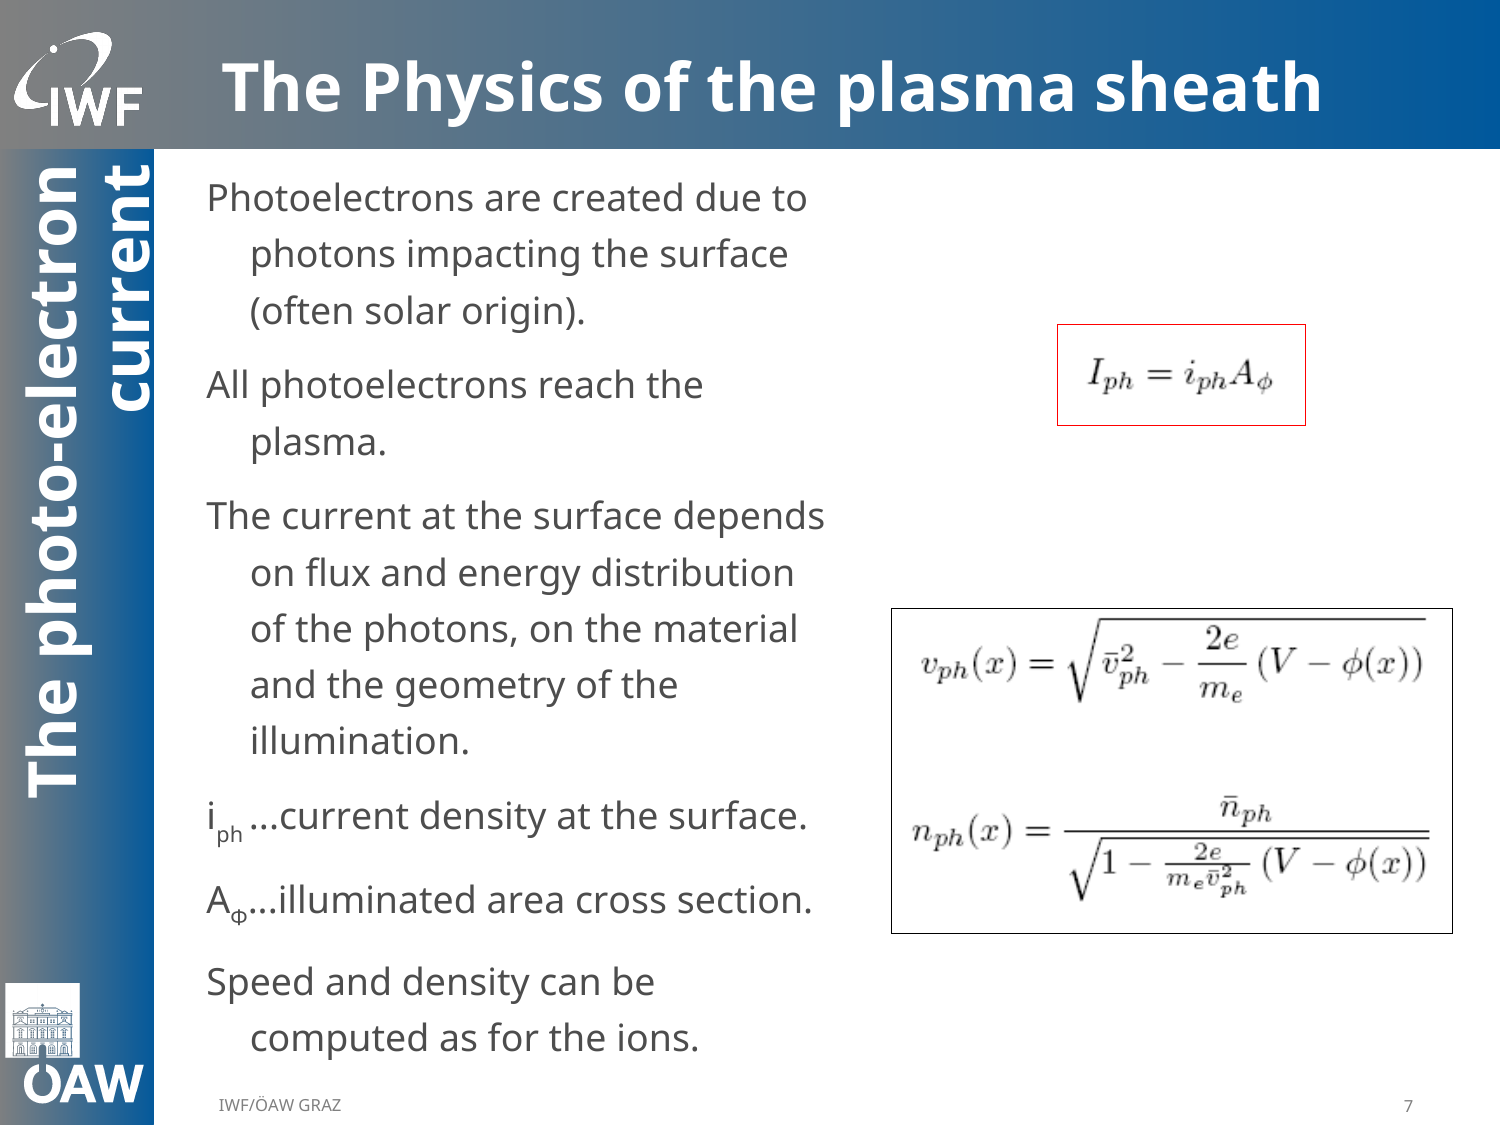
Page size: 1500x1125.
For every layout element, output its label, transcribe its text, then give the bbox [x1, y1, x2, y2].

picture [1073, 338, 1300, 410]
picture [901, 609, 1452, 933]
title The Physics of the plasma sheath [206, 31, 1459, 149]
picture [901, 591, 1461, 936]
list Photoelectrons are created due to photons impacting the surface (often solar origin). All photoelectrons reach the plasma. The current at the surface depends on flux and energy distribution of the photons, on the material and the geometry of the illumination. iph ...current density at the surface. AΦ...illuminated area cross section. Speed and density can be computed as for the ions. [206, 166, 827, 1076]
picture [5, 983, 154, 1105]
picture [8, 32, 154, 132]
text_box The photo-electron current [29, 148, 154, 959]
